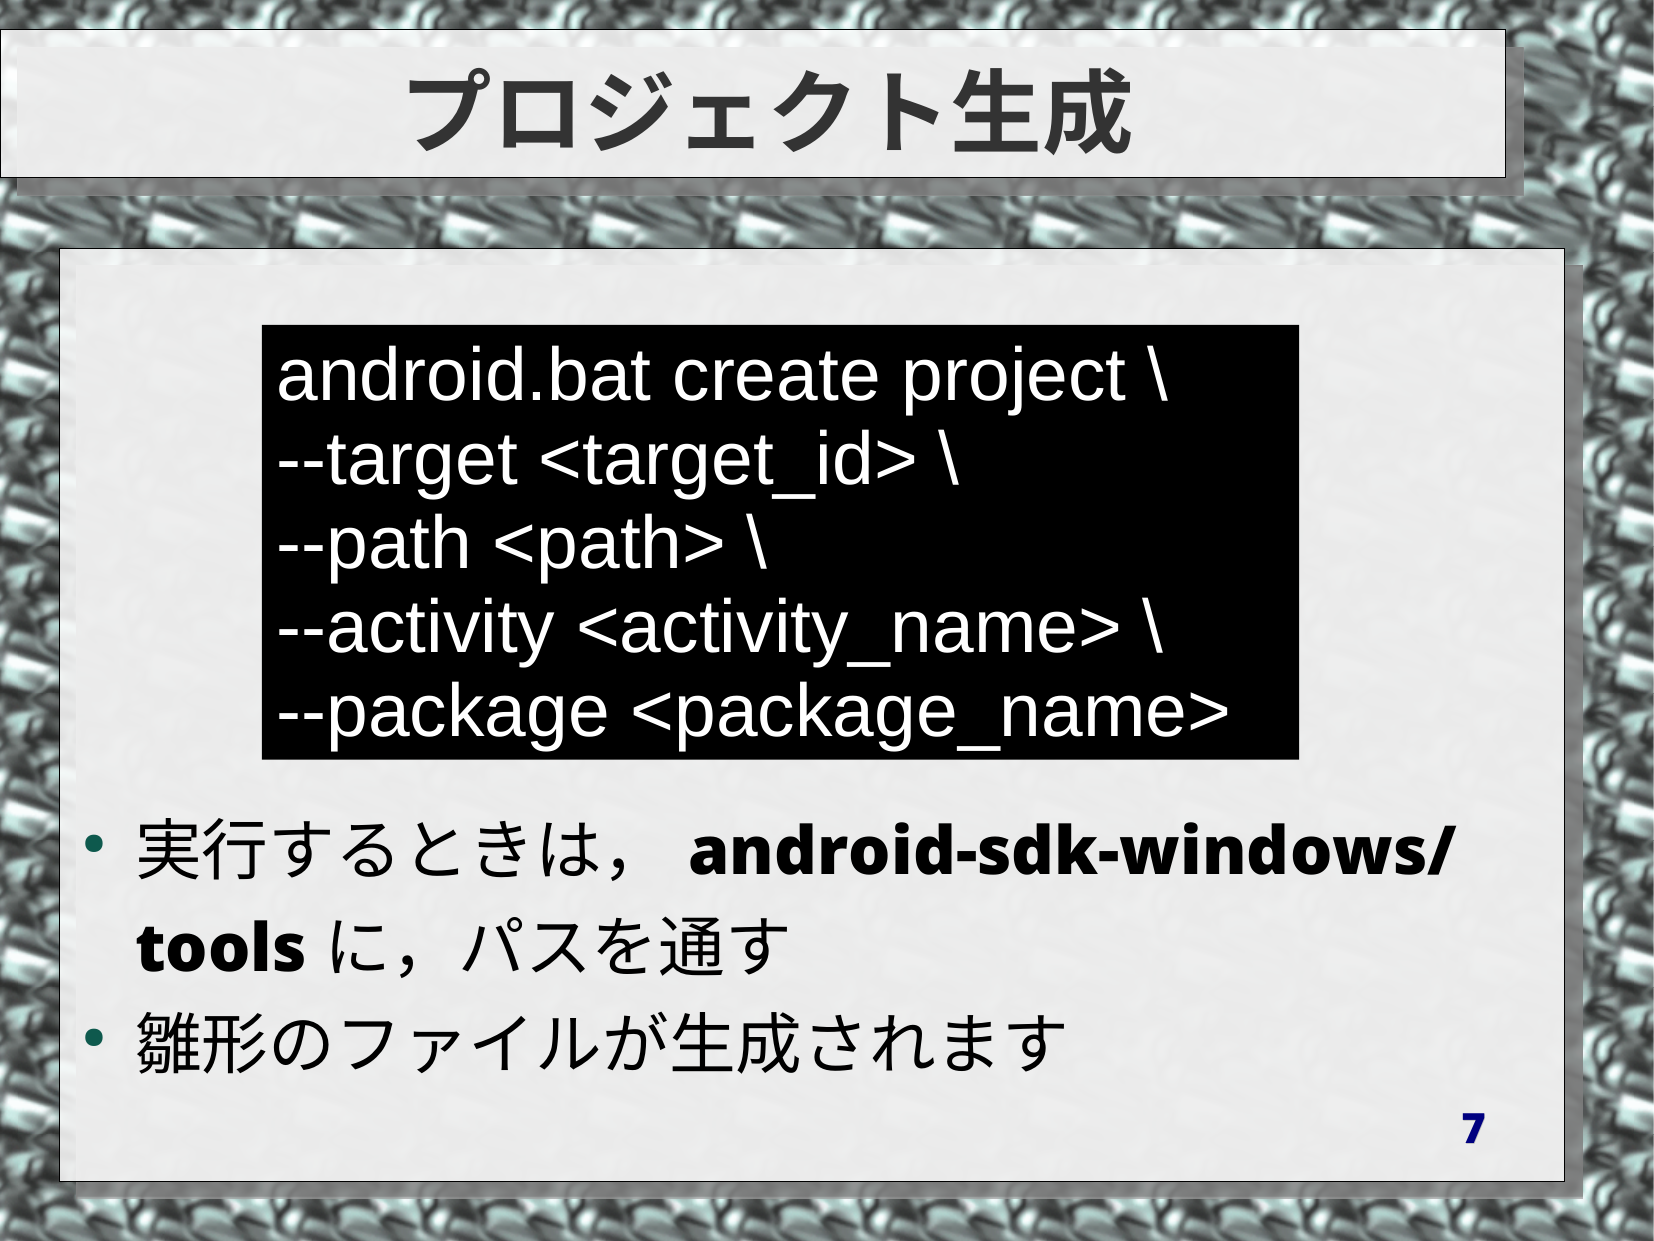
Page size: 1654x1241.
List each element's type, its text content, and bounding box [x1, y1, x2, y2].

picture [0, 0, 1654, 1241]
text_box android.bat create project \ --target <target_id> \ --path <path> \ --activity <activity_name> \ --package <package_name> [261, 324, 1300, 760]
title プロジェクト生成 [29, 37, 1506, 176]
list 実行するときは，android-sdk-windows/toolsに，パスを通す 雛形のファイルが生成されます [64, 252, 1565, 1158]
